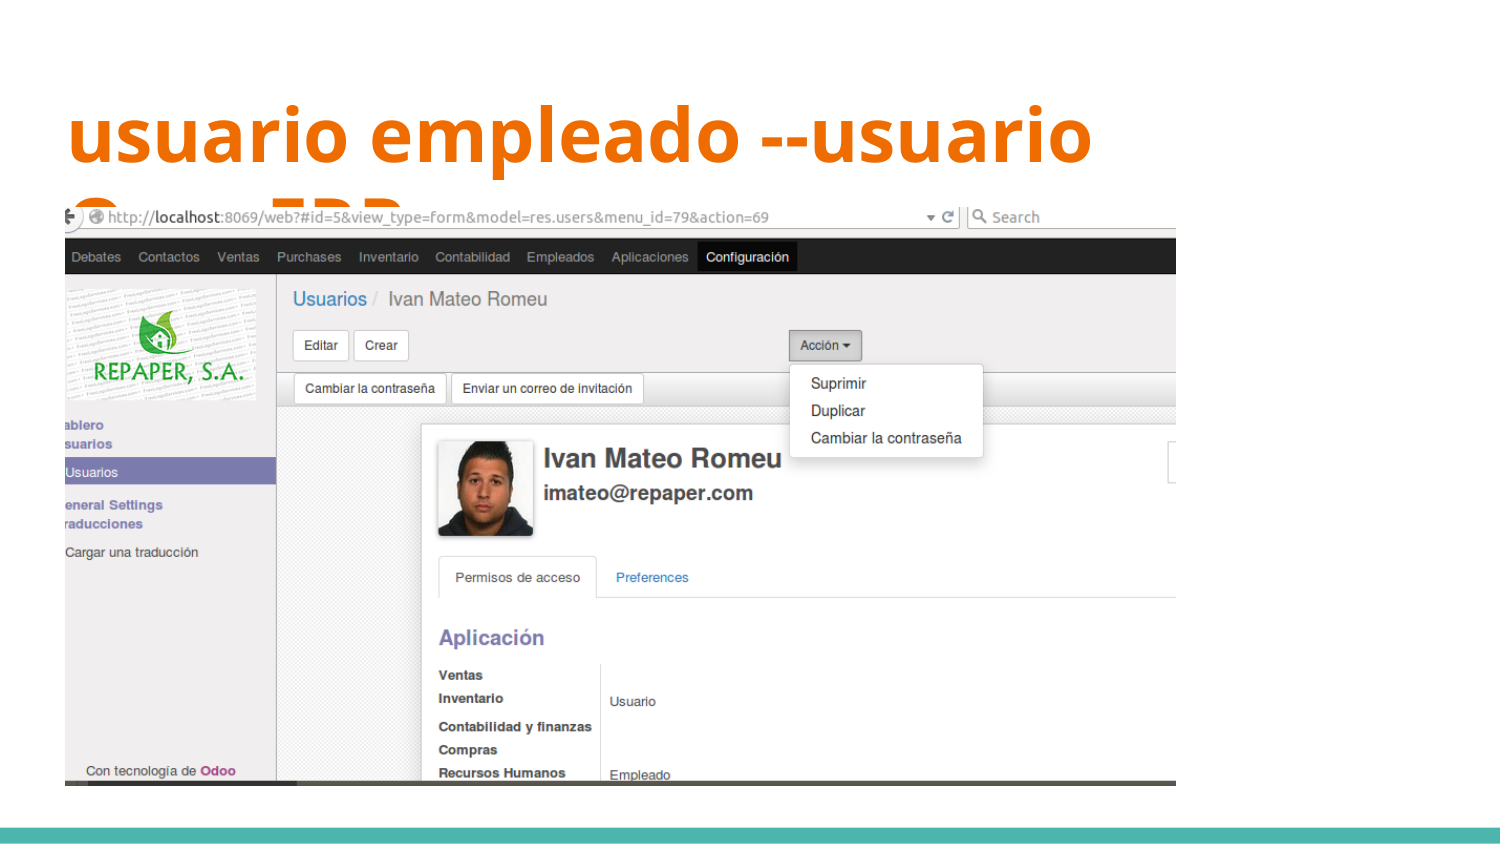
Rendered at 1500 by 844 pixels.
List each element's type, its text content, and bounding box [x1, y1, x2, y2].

title usuario empleado --usuario OpenERP [51, 72, 1449, 189]
picture [65, 207, 1176, 786]
